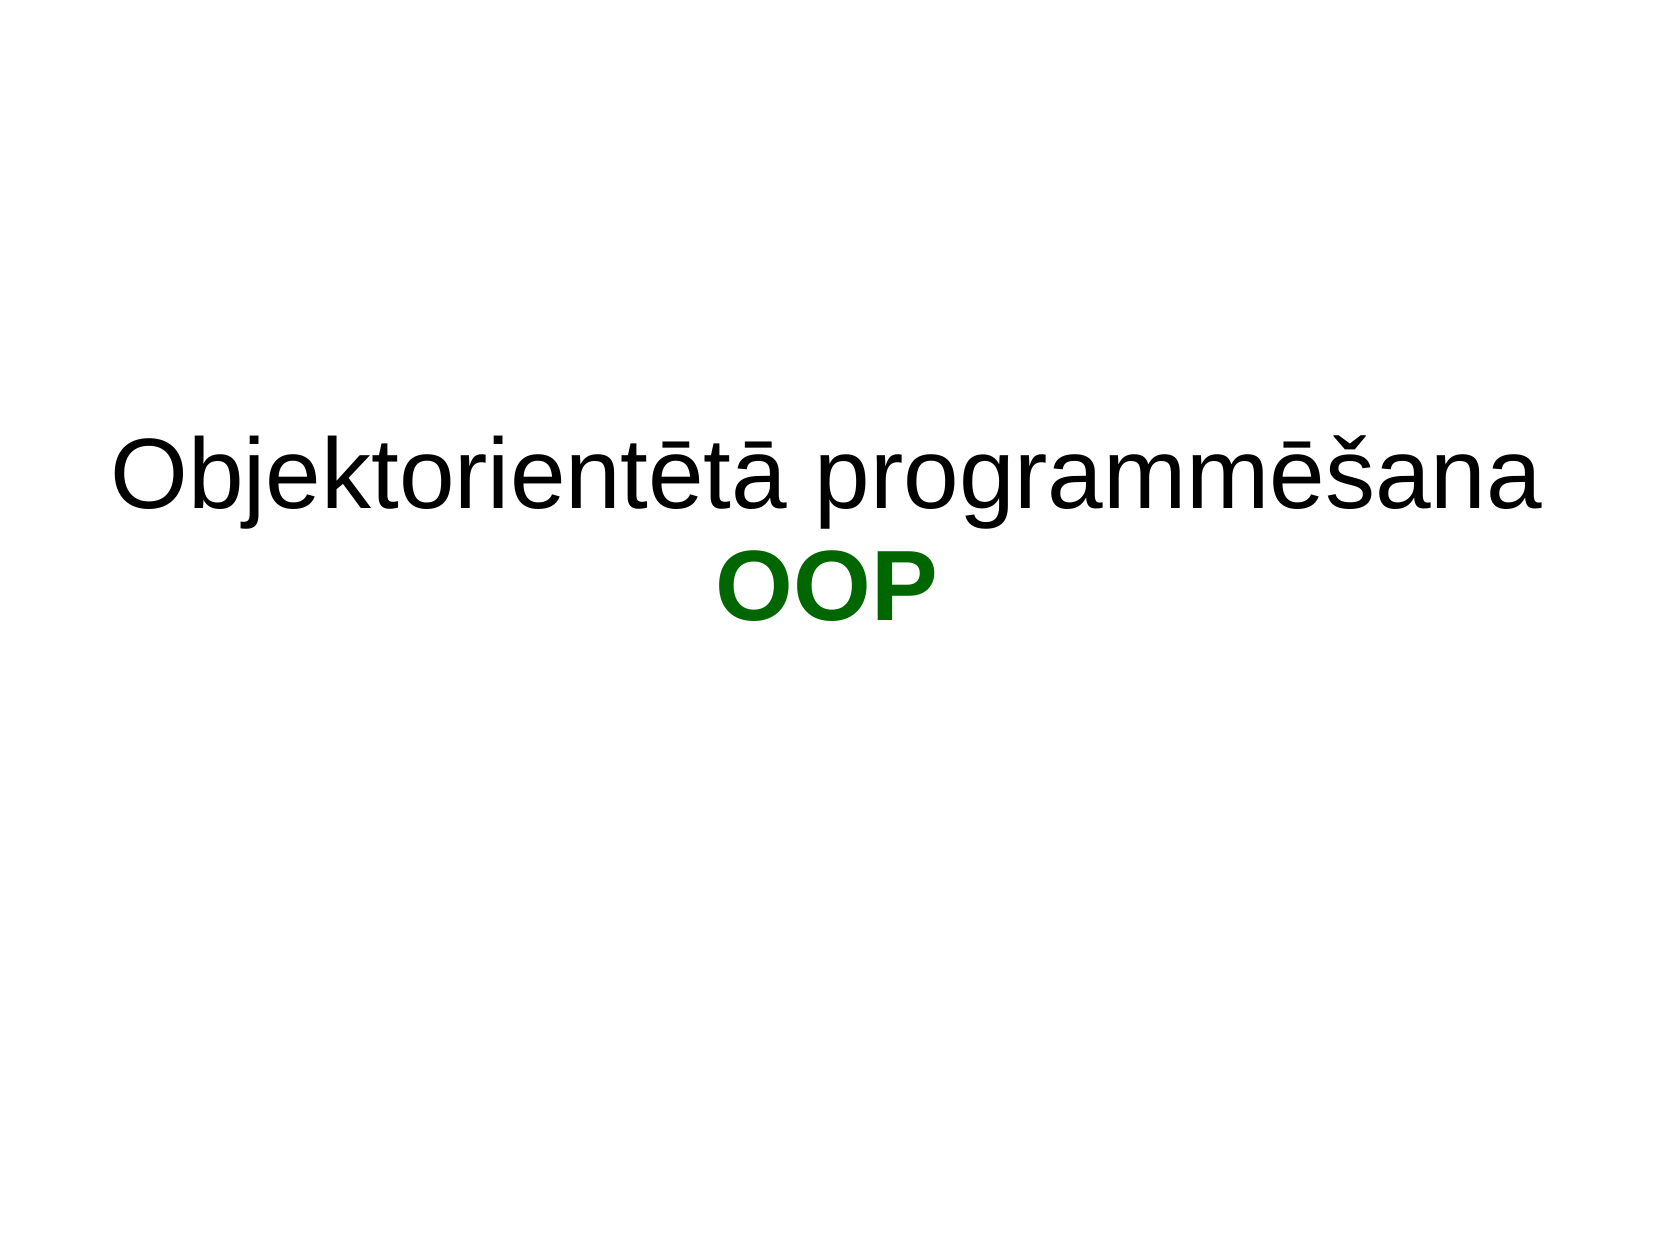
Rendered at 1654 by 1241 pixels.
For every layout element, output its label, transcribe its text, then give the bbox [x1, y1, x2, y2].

subtitle Objektorientētā programmēšana OOP [82, 49, 1571, 1010]
